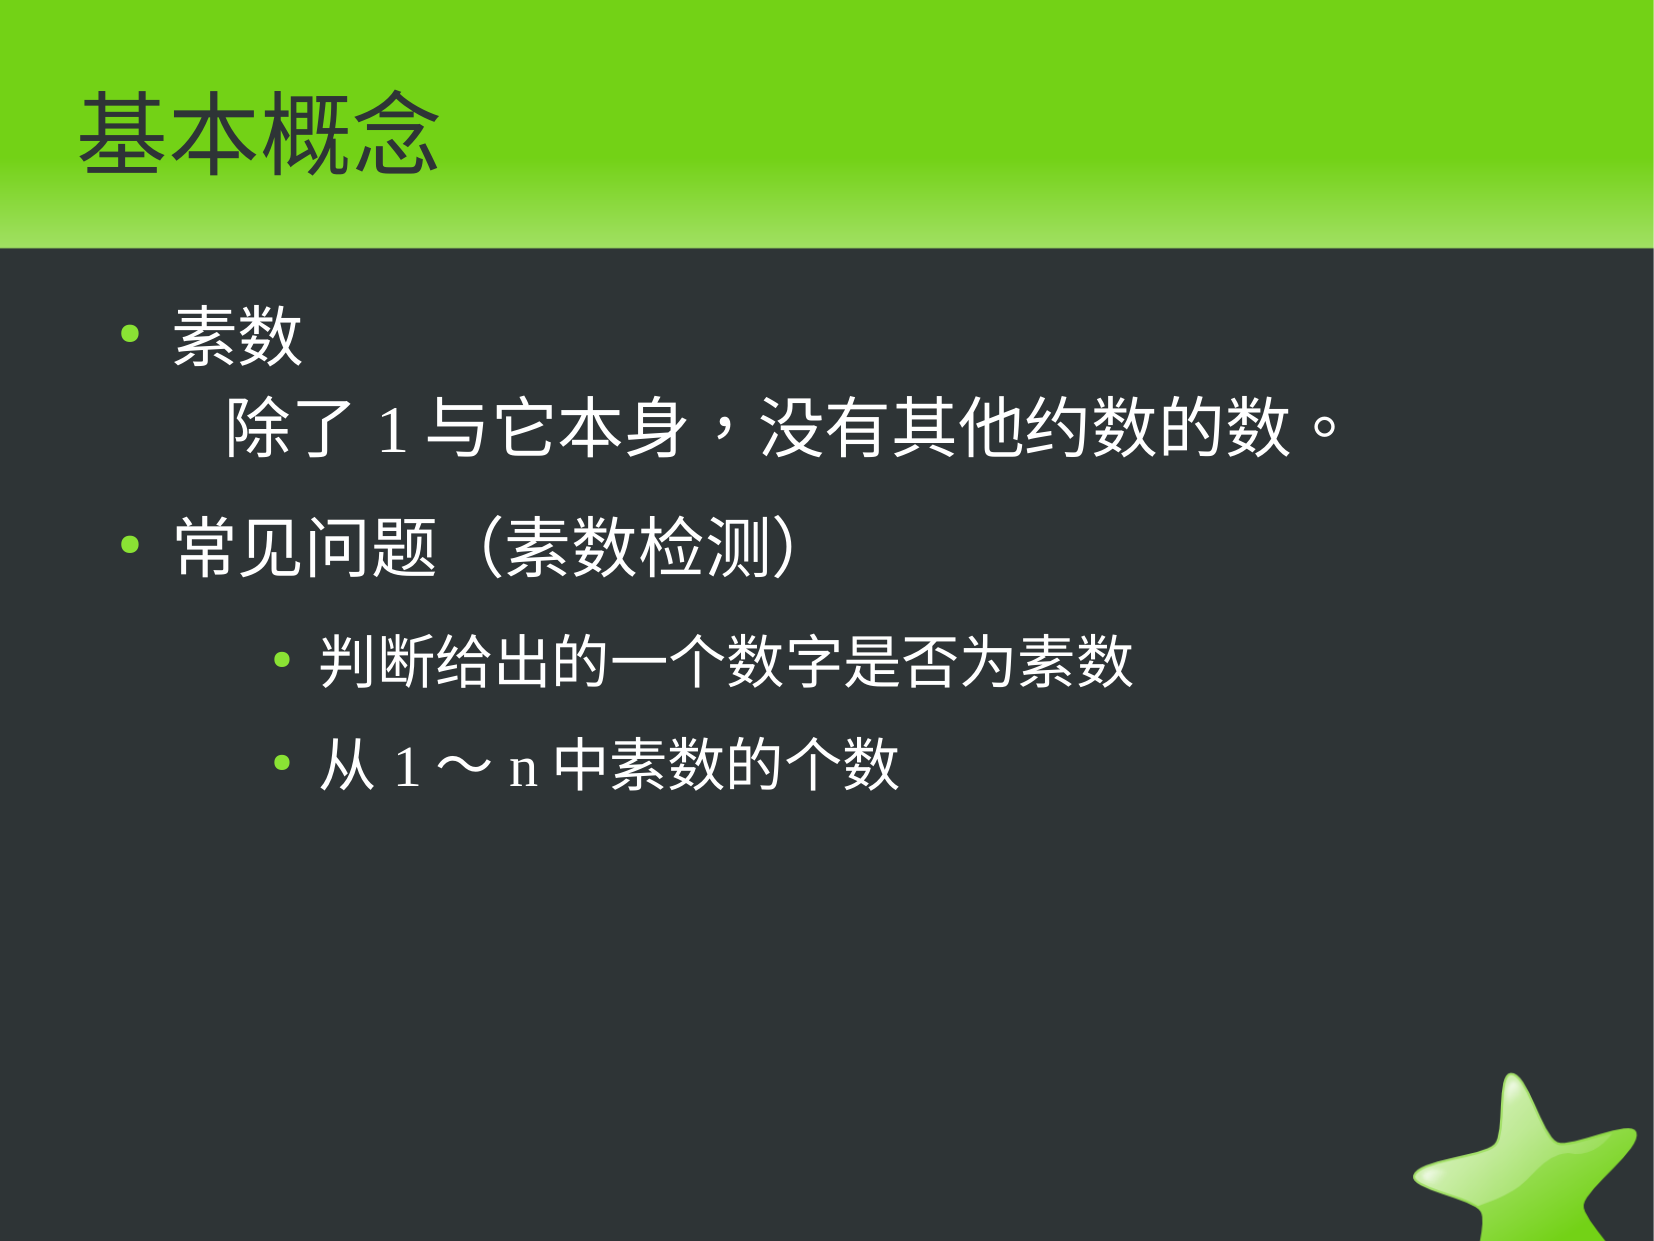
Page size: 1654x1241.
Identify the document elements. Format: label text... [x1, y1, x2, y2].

title 基本概念 [76, 29, 1565, 237]
picture [0, 0, 1654, 1241]
list 素数 除了1与它本身，没有其他约数的数。 常见问题（素数检测） 判断给出的一个数字是否为素数 从1～n中素数的个数 [82, 290, 1571, 1109]
